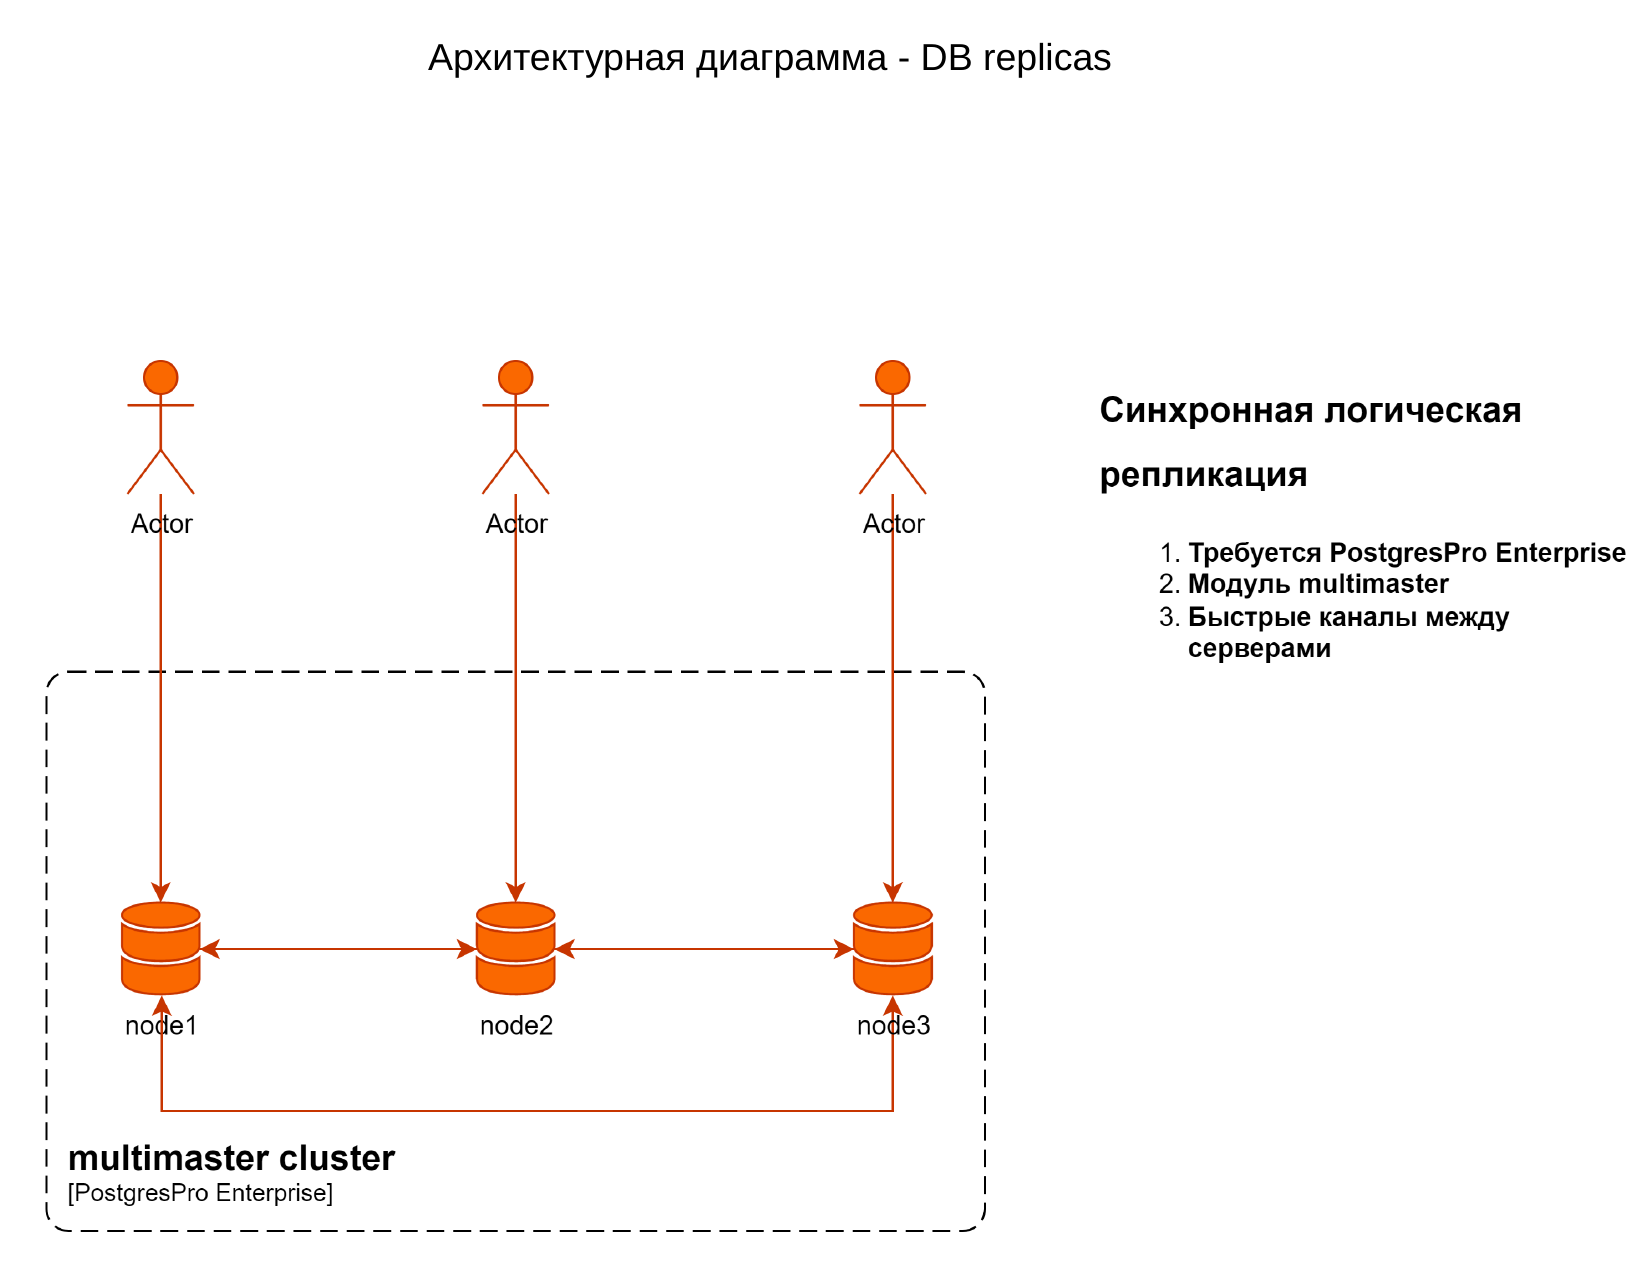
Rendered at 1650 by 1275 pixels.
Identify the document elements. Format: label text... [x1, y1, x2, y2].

text_box <slide-name> [413, 29, 1329, 87]
picture [29, 193, 1649, 1254]
